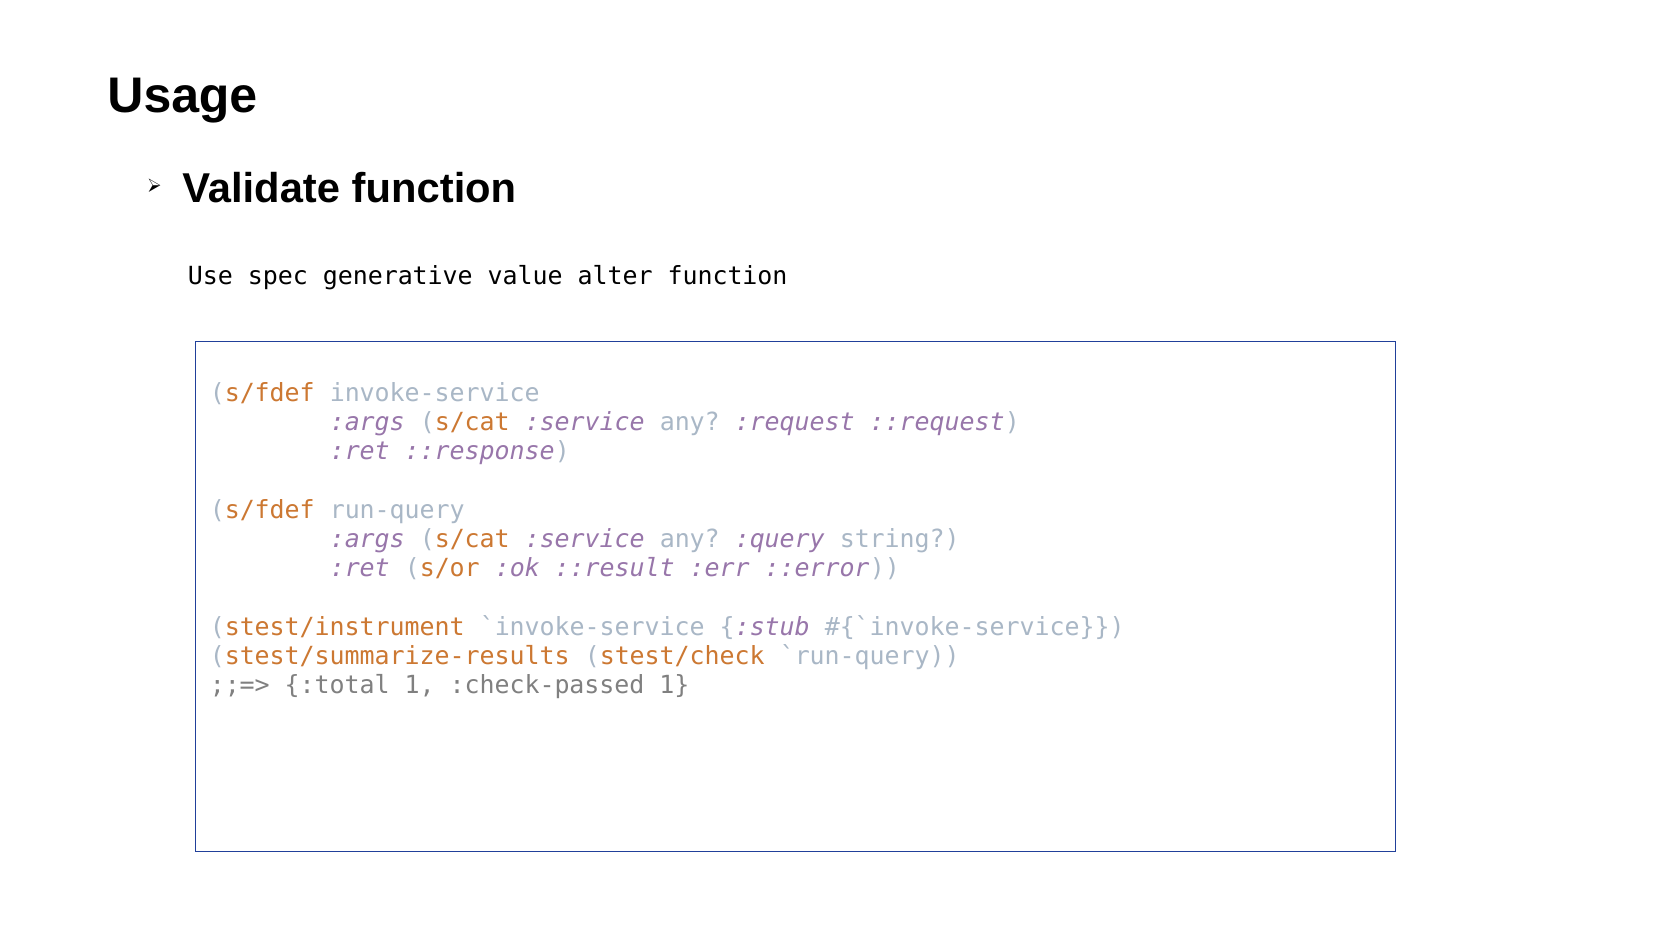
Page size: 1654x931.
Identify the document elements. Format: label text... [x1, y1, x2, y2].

text_box Validate function [132, 157, 733, 220]
text_box Use spec generative value alter function [173, 253, 1491, 346]
text_box (s/fdef invoke-service :args (s/cat :service any? :request ::request) :ret ::response) (s/fdef run-query :args (s/cat :service any? :query string?) :ret (s/or :ok ::result :err ::error)) (stest/instrument `invoke-service {:stub #{`invoke-service}}) (stest/summarize-results (stest/check `run-query)) ;;=> {:total 1, :check-passed 1} [195, 341, 1396, 852]
text_box Usage [92, 60, 858, 131]
